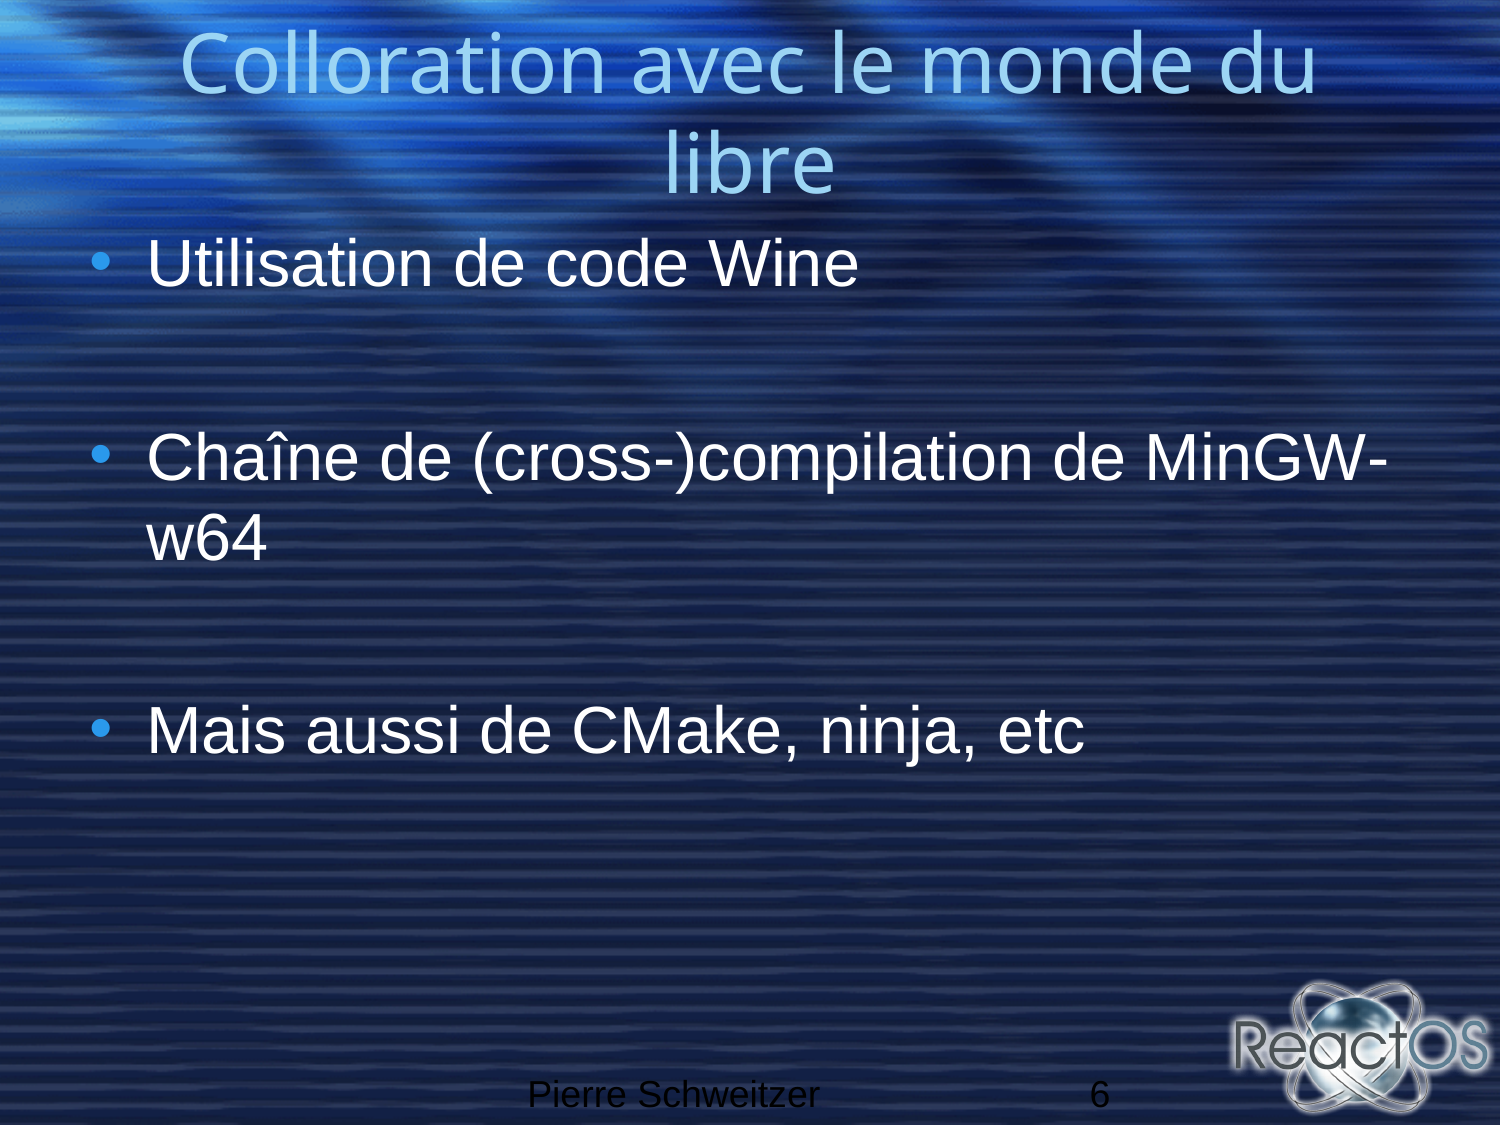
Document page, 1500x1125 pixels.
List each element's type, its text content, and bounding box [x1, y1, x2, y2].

title Colloration avec le monde du libre [75, 2, 1426, 212]
picture [0, 0, 1500, 1125]
list Utilisation de code Wine Chaîne de (cross-)compilation de MinGW-w64 Mais aussi de CMake, ninja, etc [75, 212, 1426, 1005]
